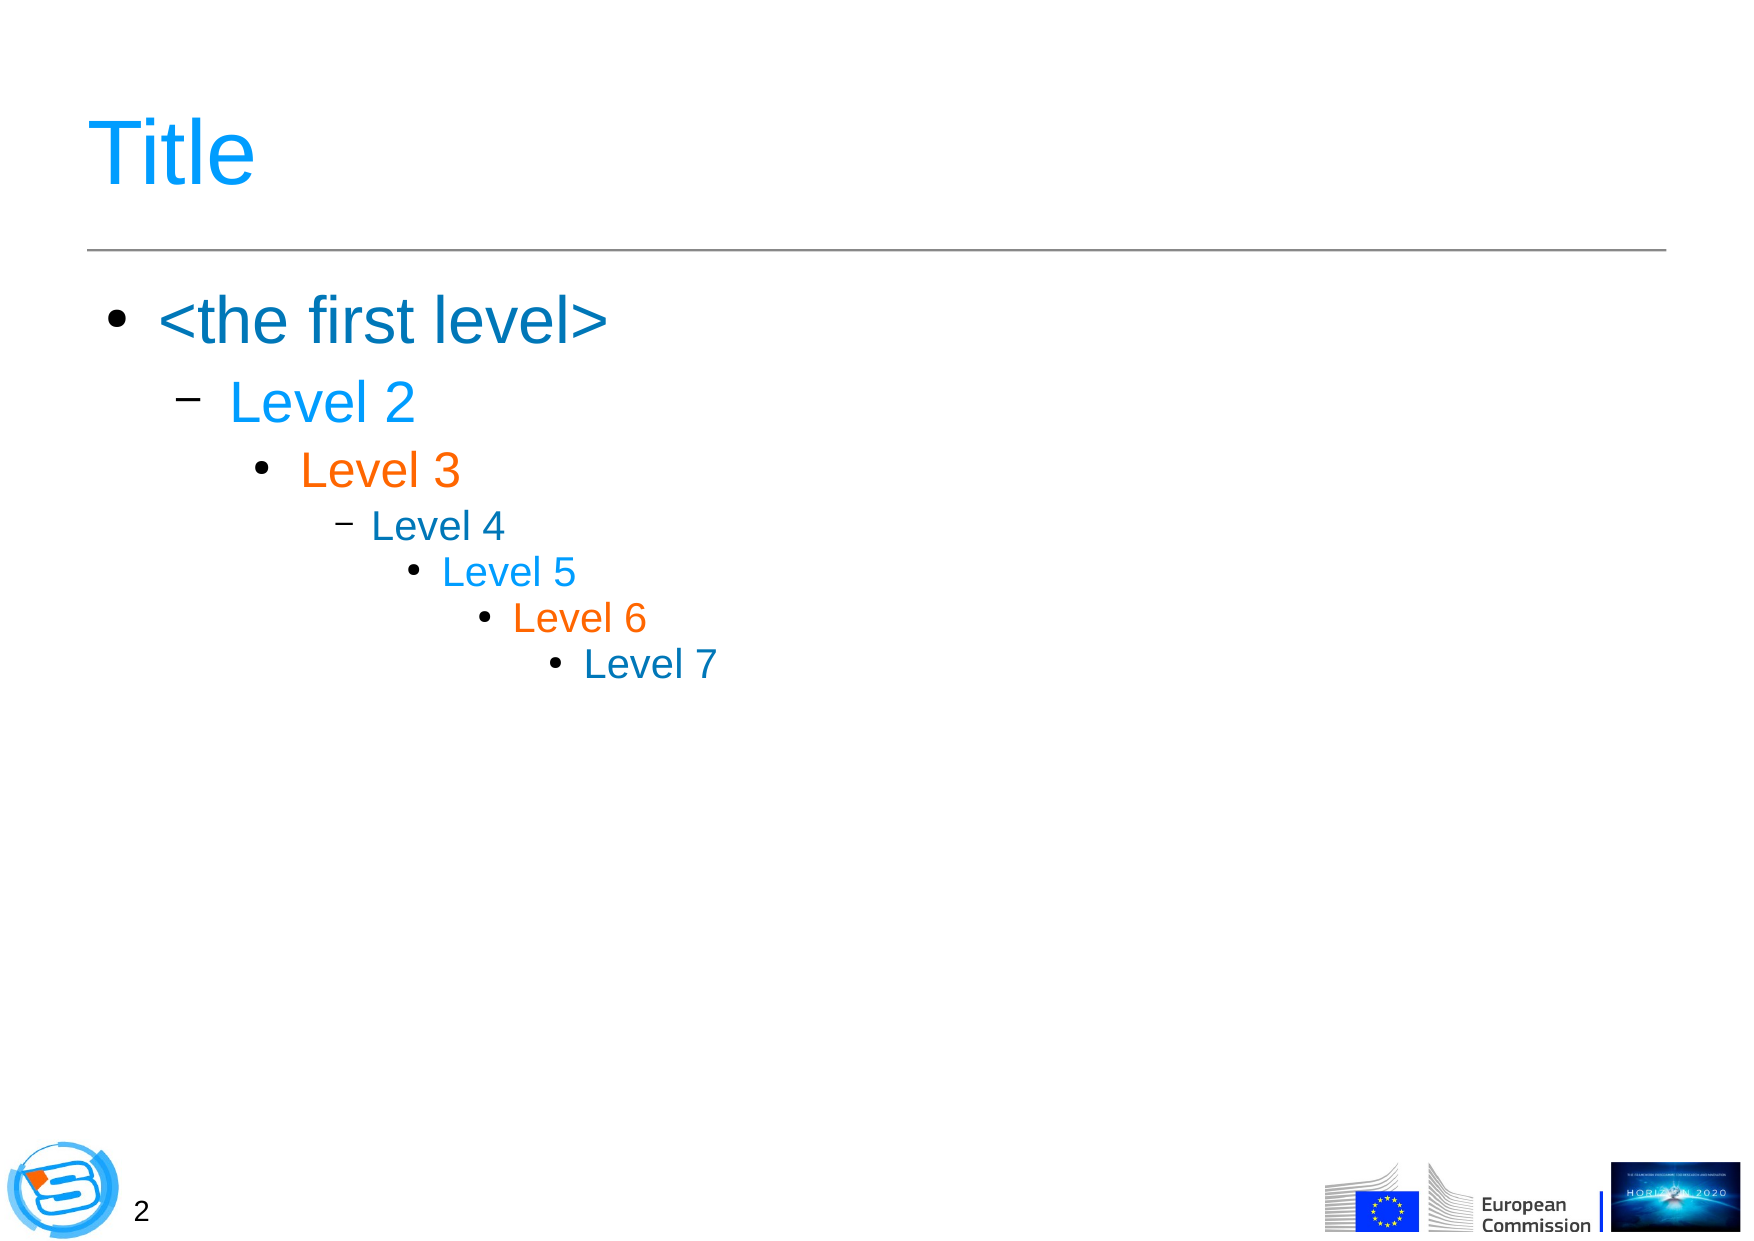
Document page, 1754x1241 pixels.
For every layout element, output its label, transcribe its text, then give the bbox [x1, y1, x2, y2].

picture [1611, 1162, 1741, 1232]
picture [4, 1139, 122, 1241]
list <the first level> Level 2 Level 3 Level 4 Level 5 Level 6 Level 7 [87, 290, 1667, 1010]
picture [1325, 1162, 1603, 1232]
title Title [87, 49, 1667, 257]
